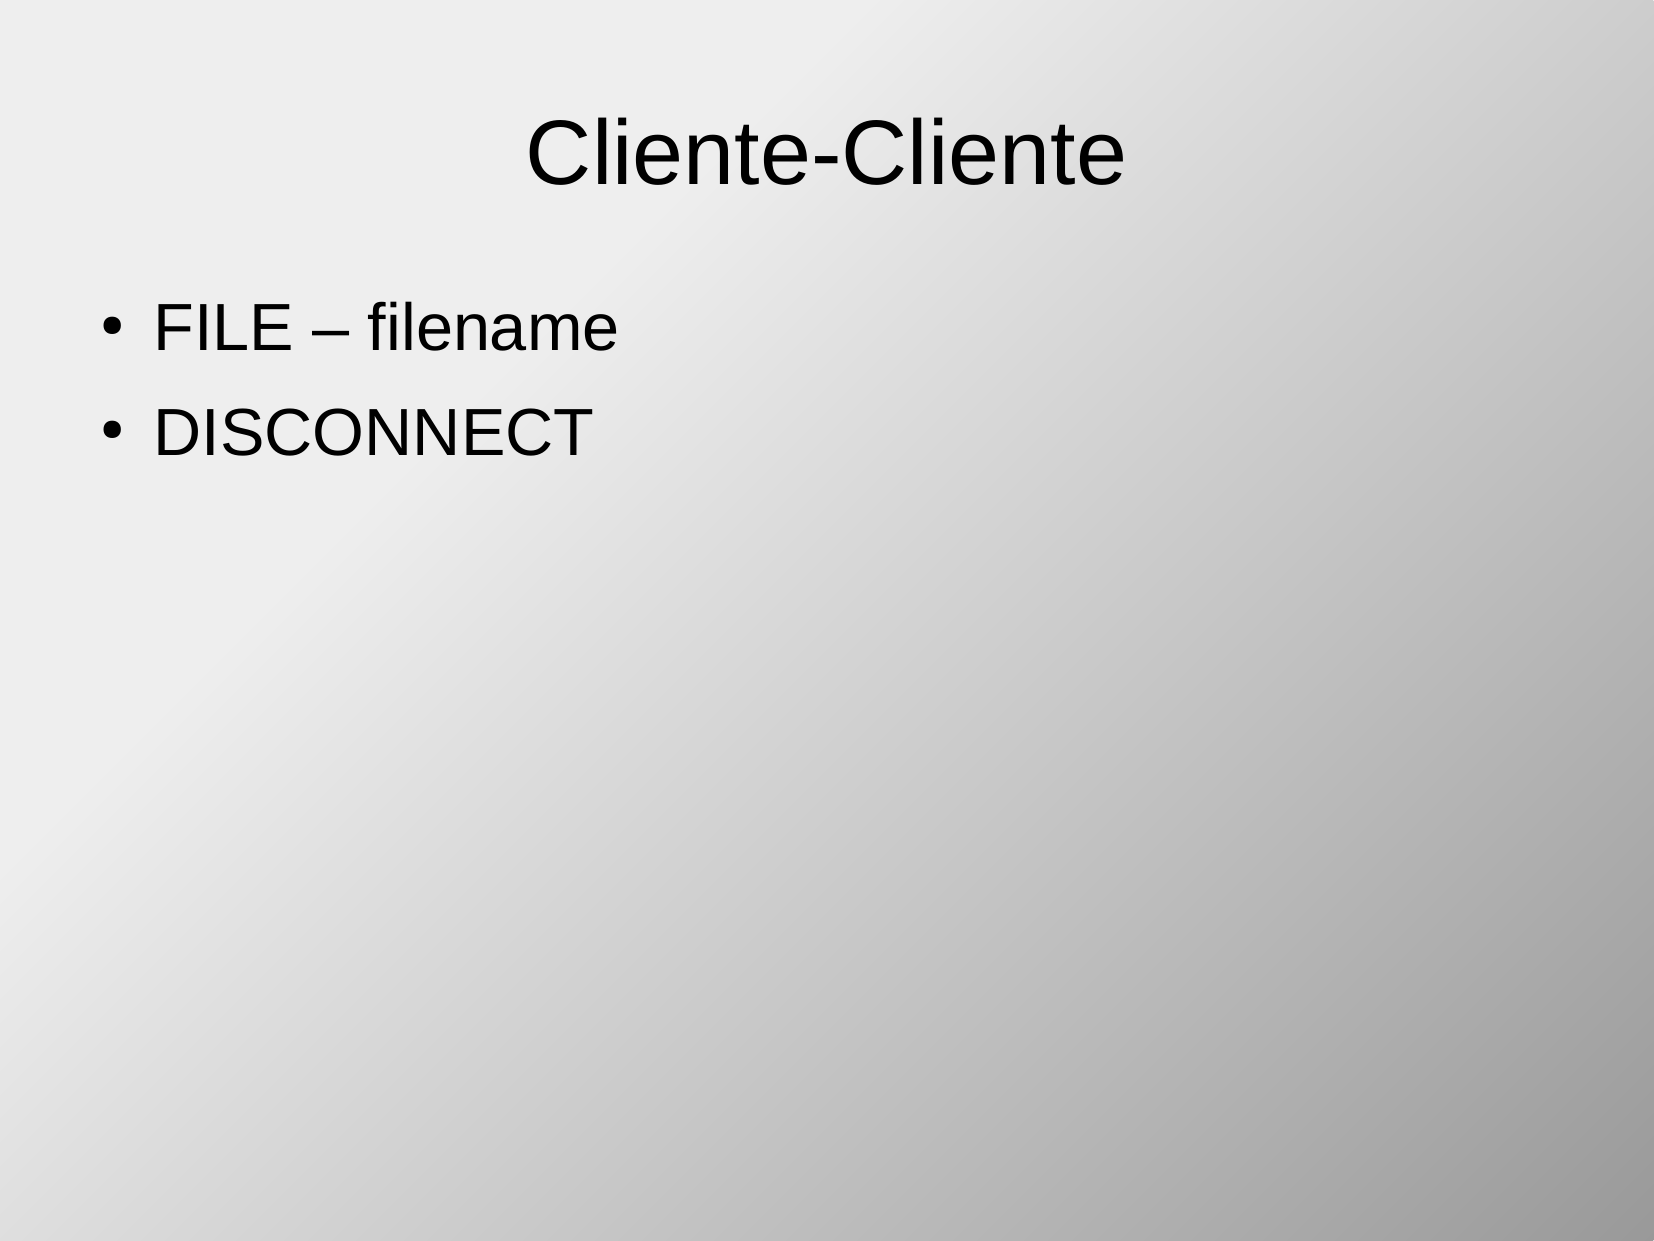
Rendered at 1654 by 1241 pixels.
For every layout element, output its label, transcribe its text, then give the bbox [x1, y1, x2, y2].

list FILE – filename DISCONNECT [82, 290, 1571, 1010]
title Cliente-Cliente [82, 49, 1571, 257]
